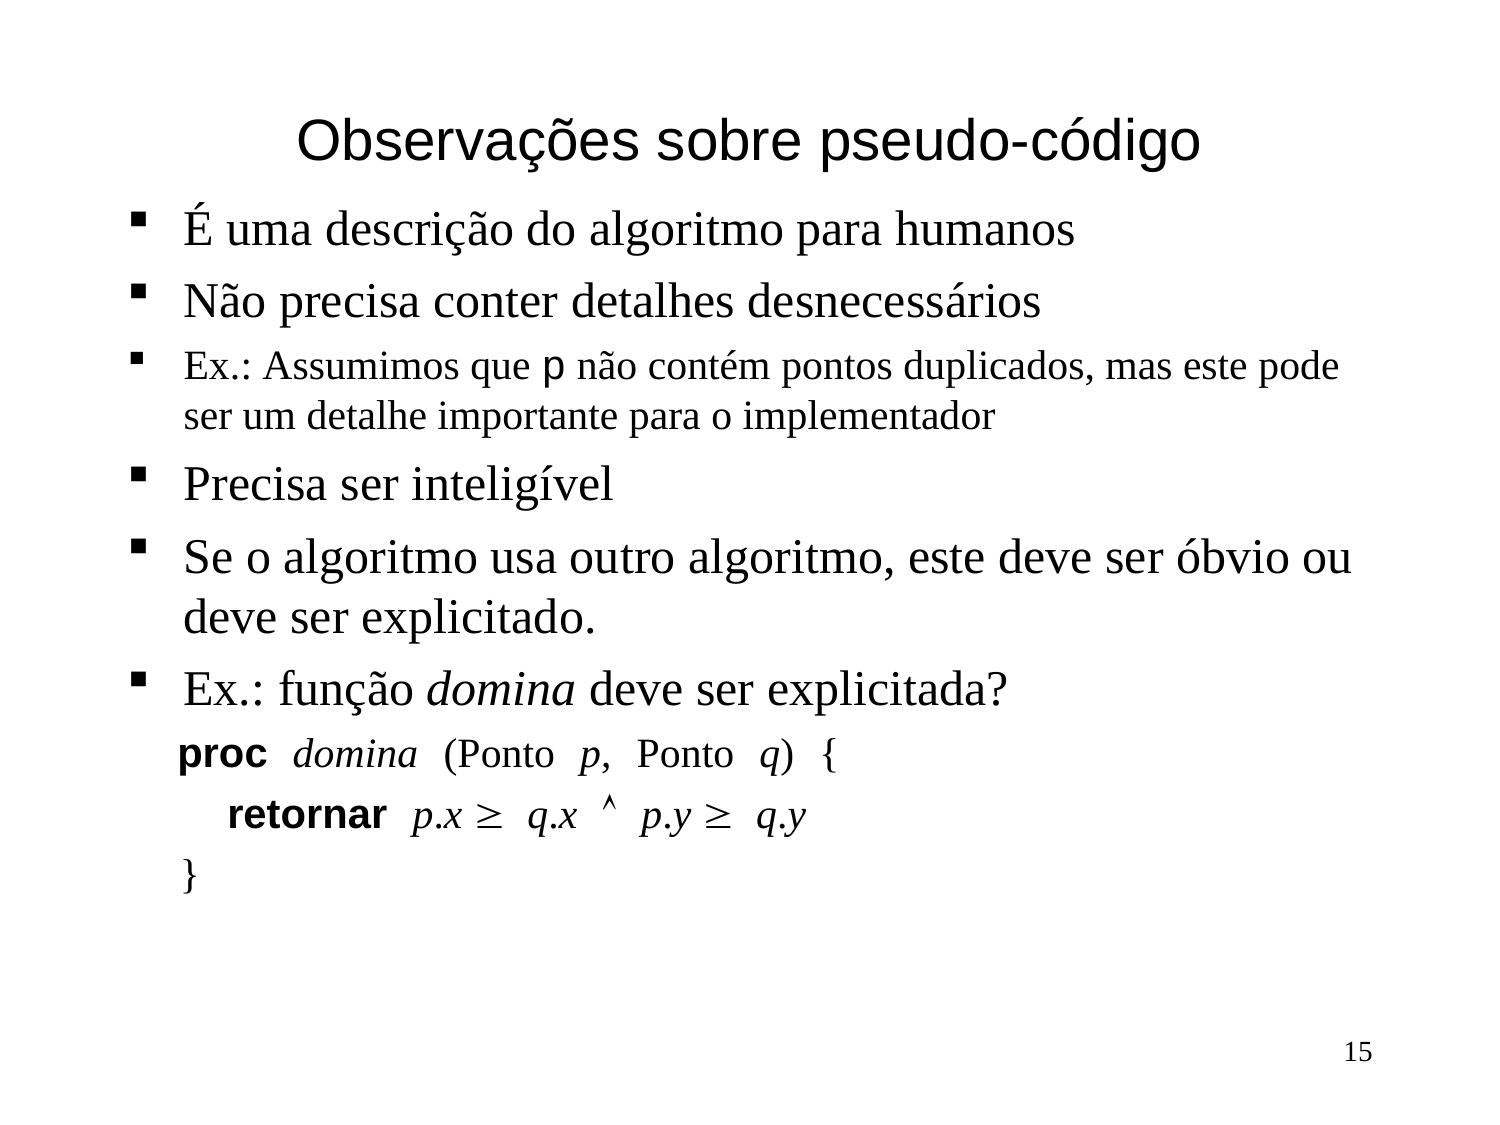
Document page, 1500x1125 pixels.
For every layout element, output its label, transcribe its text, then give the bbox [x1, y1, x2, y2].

title Observações sobre pseudo-código [112, 99, 1388, 175]
list É uma descrição do algoritmo para humanos Não precisa conter detalhes desnecessários Ex.: Assumimos que p não contém pontos duplicados, mas este pode ser um detalhe importante para o implementador Precisa ser inteligível Se o algoritmo usa outro algoritmo, este deve ser óbvio ou deve ser explicitado. Ex.: função domina deve ser explicitada? proc domina (Ponto p, Ponto q) { retornar p.x q.x  p.y q.y } [112, 187, 1388, 1000]
